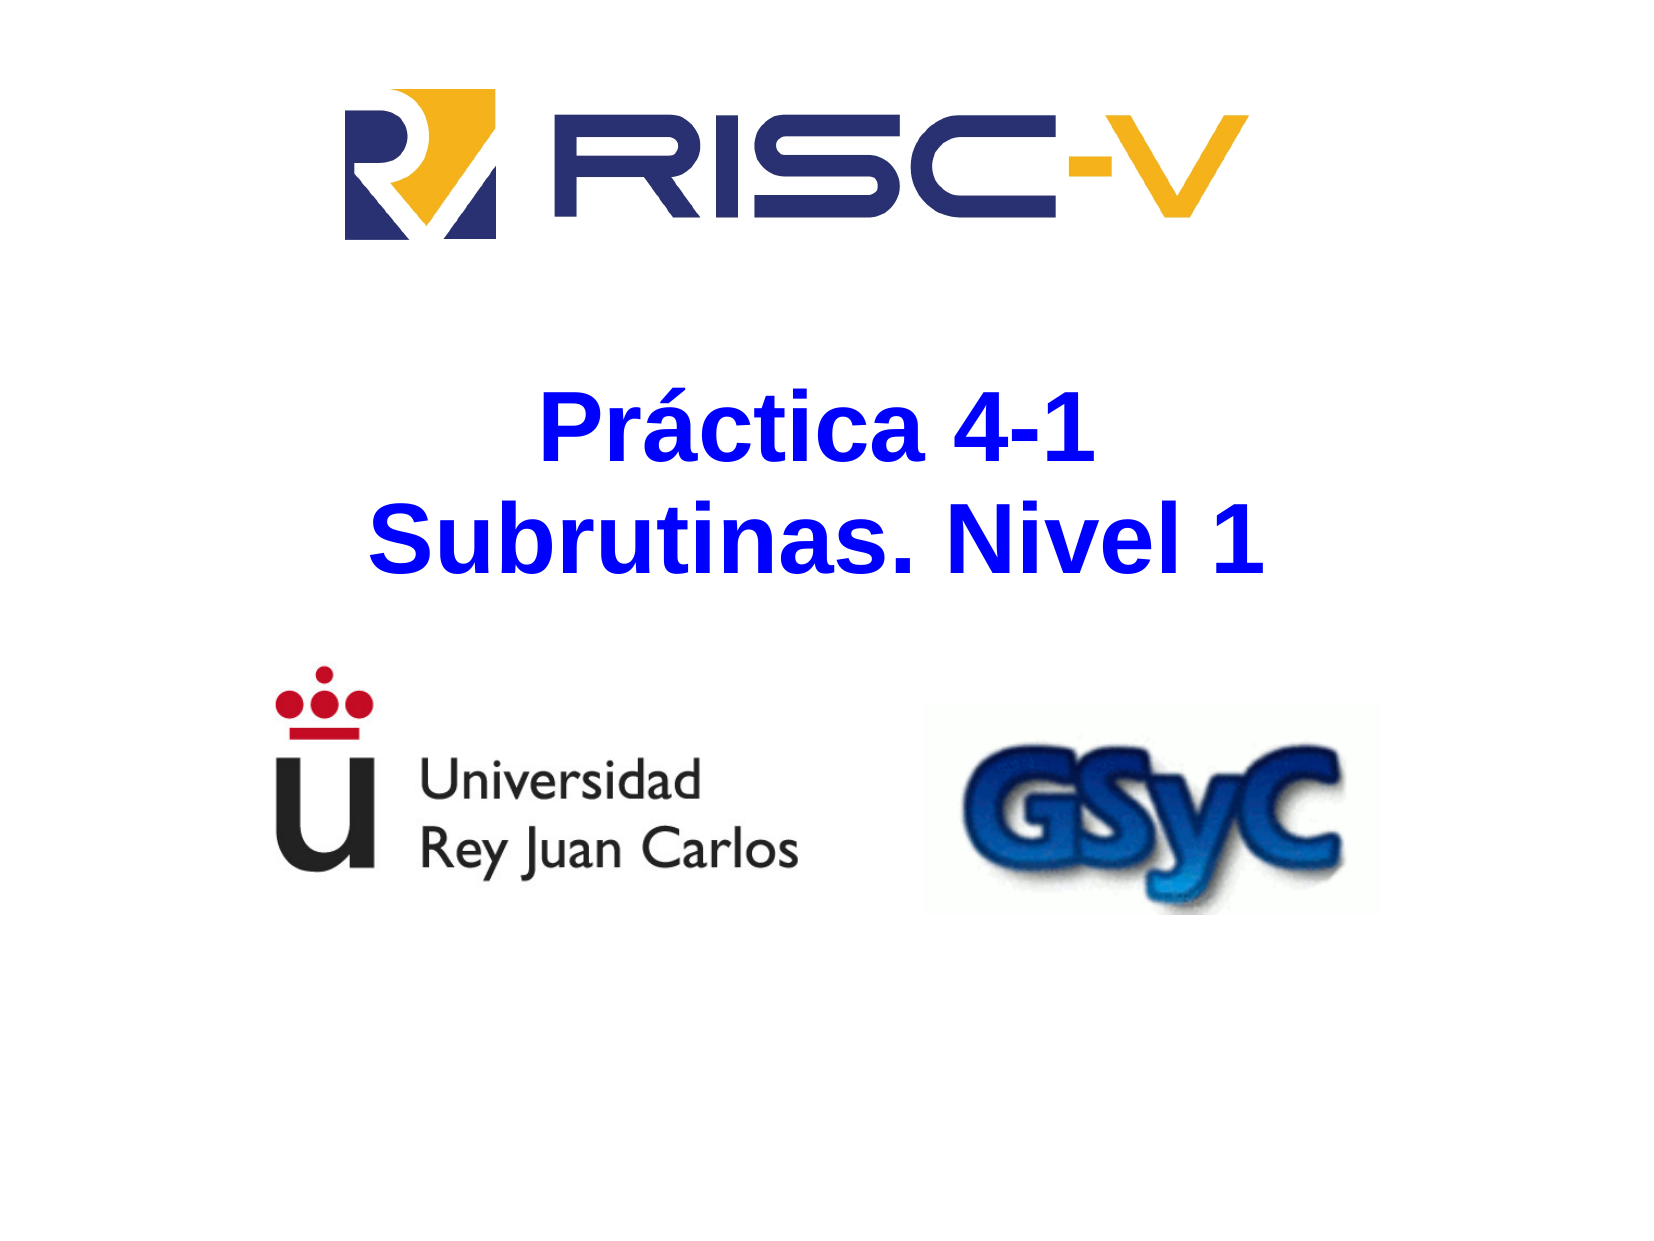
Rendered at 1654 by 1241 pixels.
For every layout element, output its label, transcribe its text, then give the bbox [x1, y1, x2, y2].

picture [241, 651, 826, 901]
title Práctica 4-1 Subrutinas. Nivel 1 [180, 315, 1456, 651]
picture [345, 89, 1249, 241]
picture [923, 704, 1381, 916]
